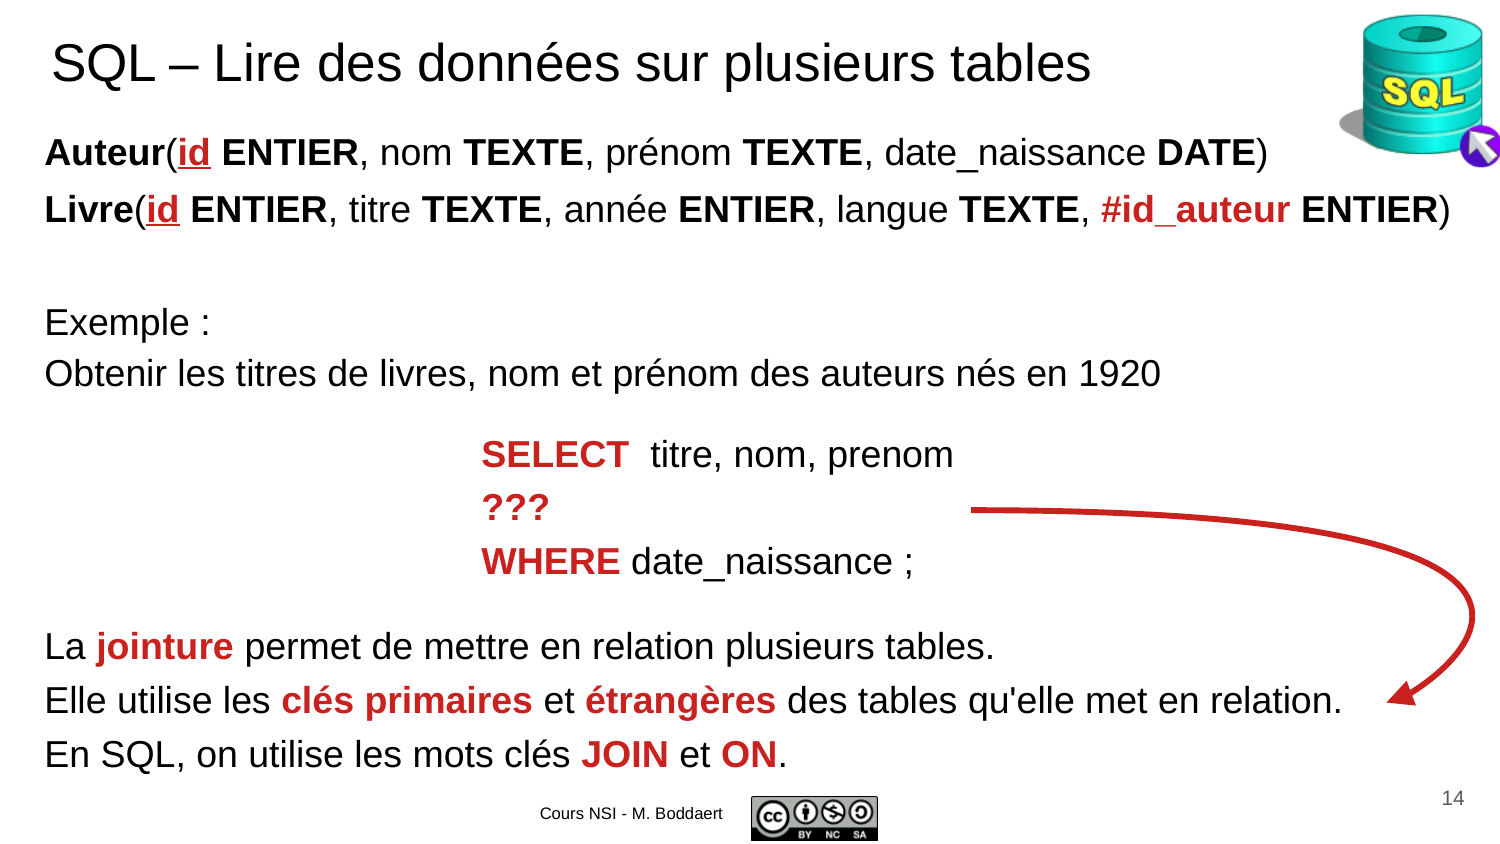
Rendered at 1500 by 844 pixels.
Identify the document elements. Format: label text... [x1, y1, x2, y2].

slide_number <numéro> [1389, 764, 1480, 830]
text_box Auteur(id ENTIER, nom TEXTE, prénom TEXTE, date_naissance DATE) Livre(id ENTIER, titre TEXTE, année ENTIER, langue TEXTE, #id_auteur ENTIER) Exemple : Obtenir les titres de livres, nom et prénom des auteurs nés en 1920 [29, 120, 1477, 760]
title SQL – Lire des données sur plusieurs tables [51, 13, 1334, 108]
picture [1334, 0, 1500, 169]
picture [751, 796, 878, 841]
text_box SELECT titre, nom, prenom ??? WHERE date_naissance ; [466, 425, 972, 595]
text_box La jointure permet de mettre en relation plusieurs tables. Elle utilise les clés primaires et étrangères des tables qu'elle met en relation. En SQL, on utilise les mots clés JOIN et ON. [29, 618, 1387, 788]
